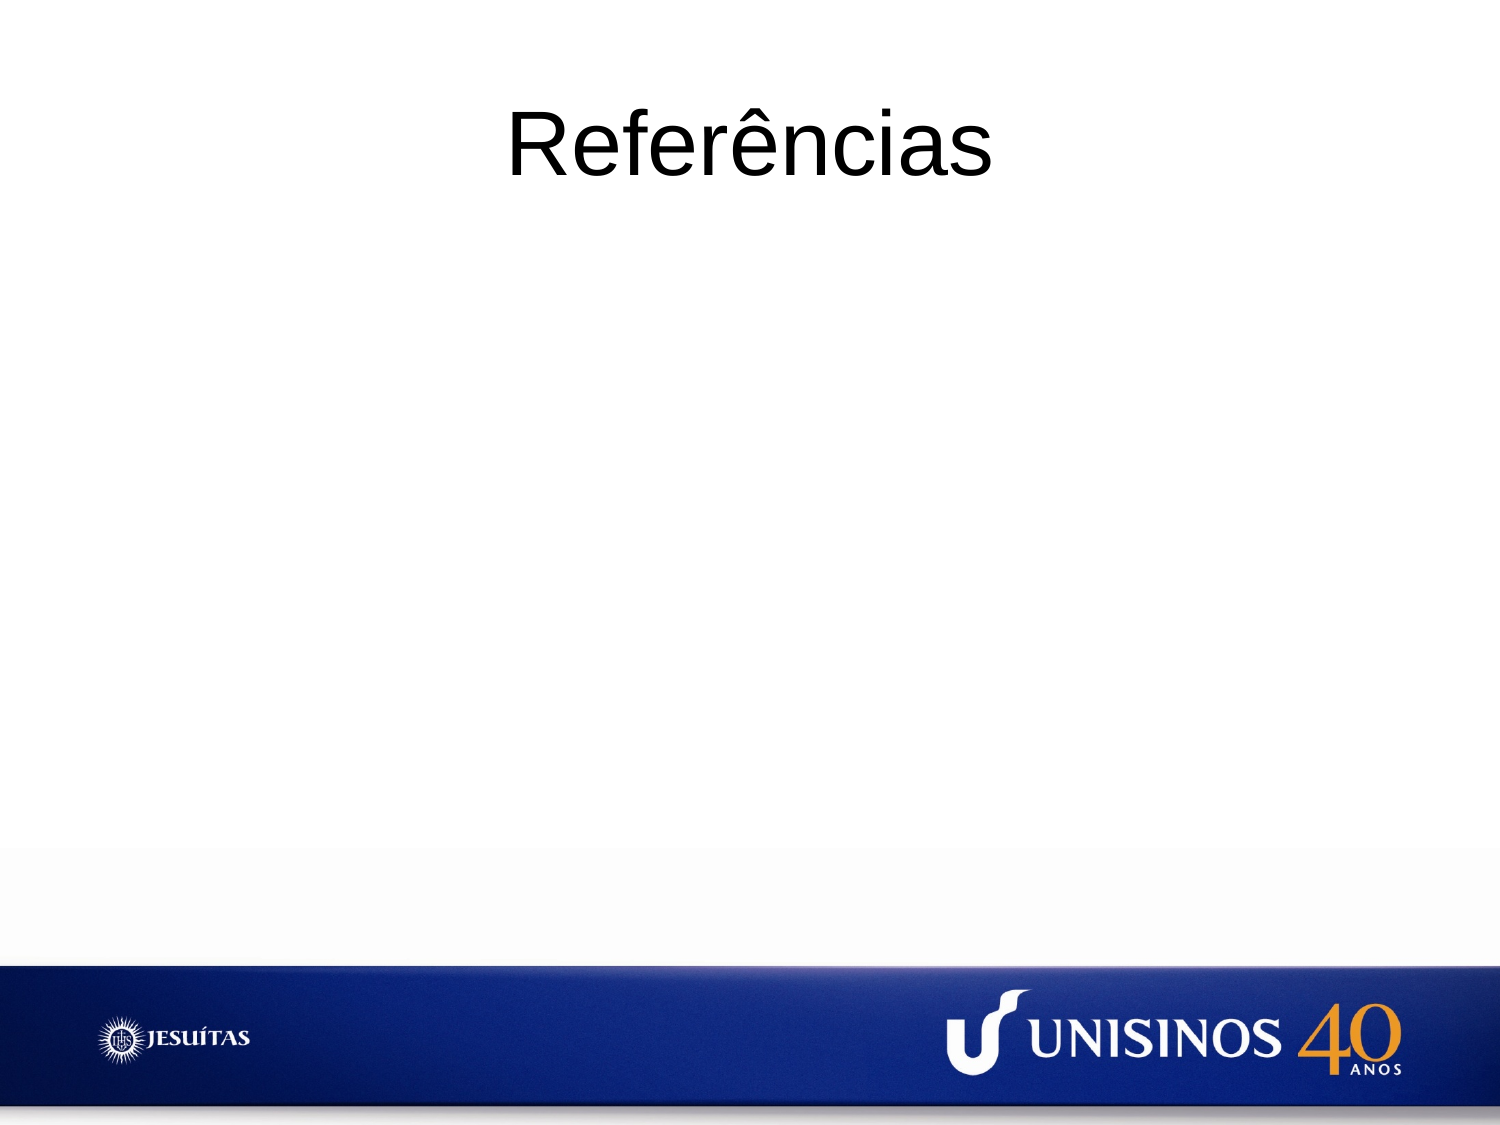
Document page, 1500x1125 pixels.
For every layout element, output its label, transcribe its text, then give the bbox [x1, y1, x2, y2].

picture [0, 848, 1500, 1125]
title Referências [75, 45, 1426, 233]
